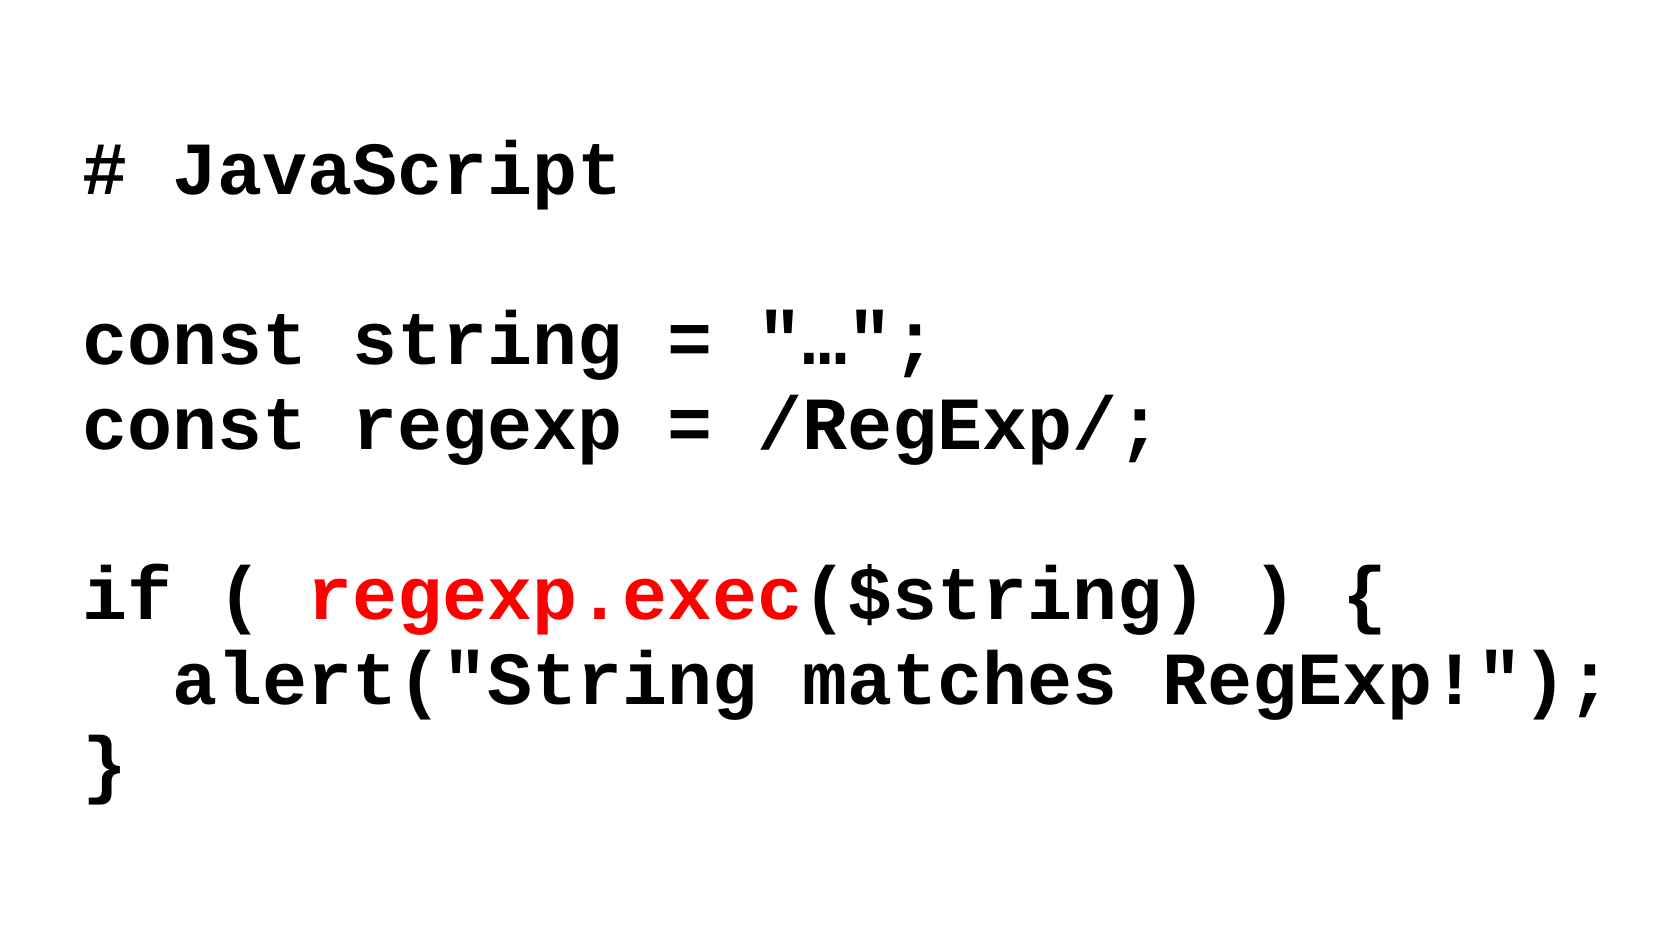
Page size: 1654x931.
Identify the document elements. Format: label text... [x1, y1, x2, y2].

title # JavaScript const string = "…"; const regexp = /RegExp/; if ( regexp.exec($string) ) { alert("String matches RegExp!"); } [82, 25, 1630, 920]
